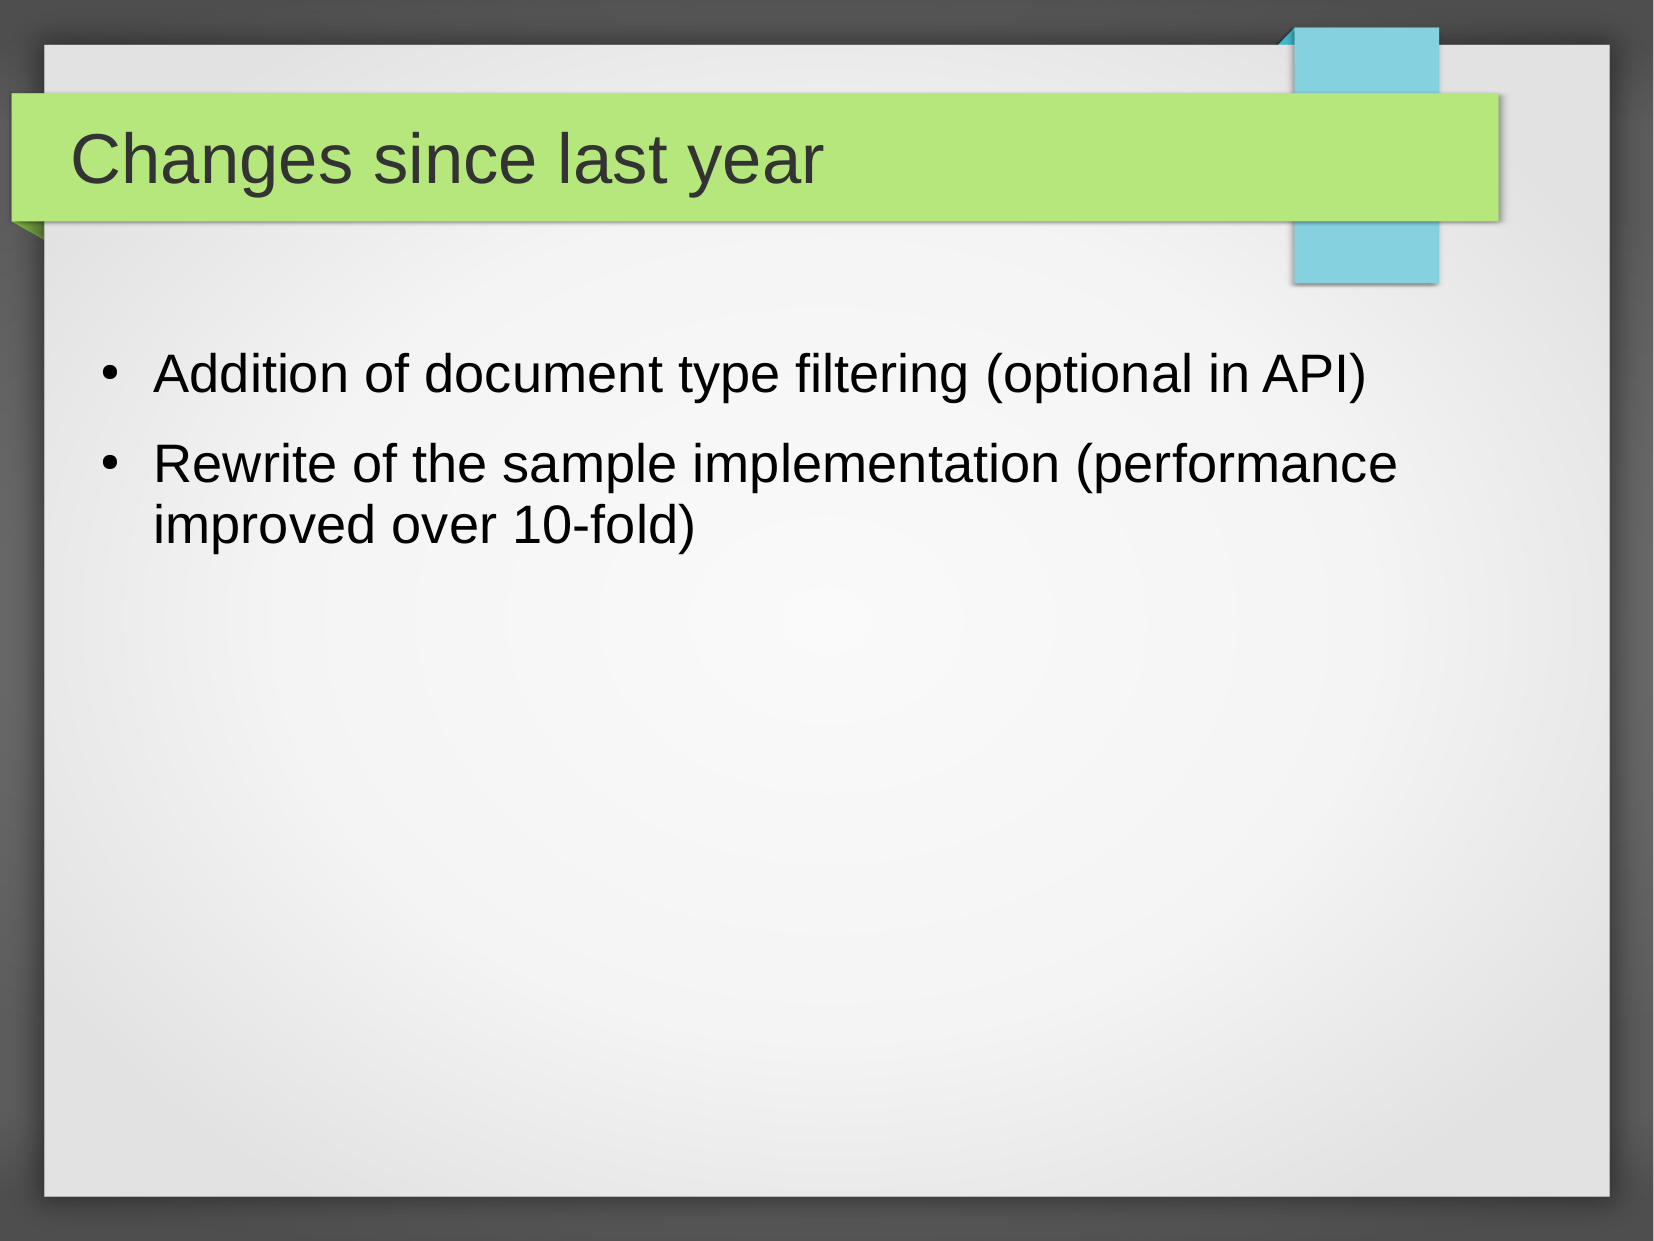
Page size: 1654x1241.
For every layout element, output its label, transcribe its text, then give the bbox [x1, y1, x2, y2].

title Changes since last year [70, 106, 1229, 213]
picture [0, 0, 1654, 1241]
list Addition of document type filtering (optional in API) Rewrite of the sample implementation (performance improved over 10-fold) [82, 343, 1538, 1063]
